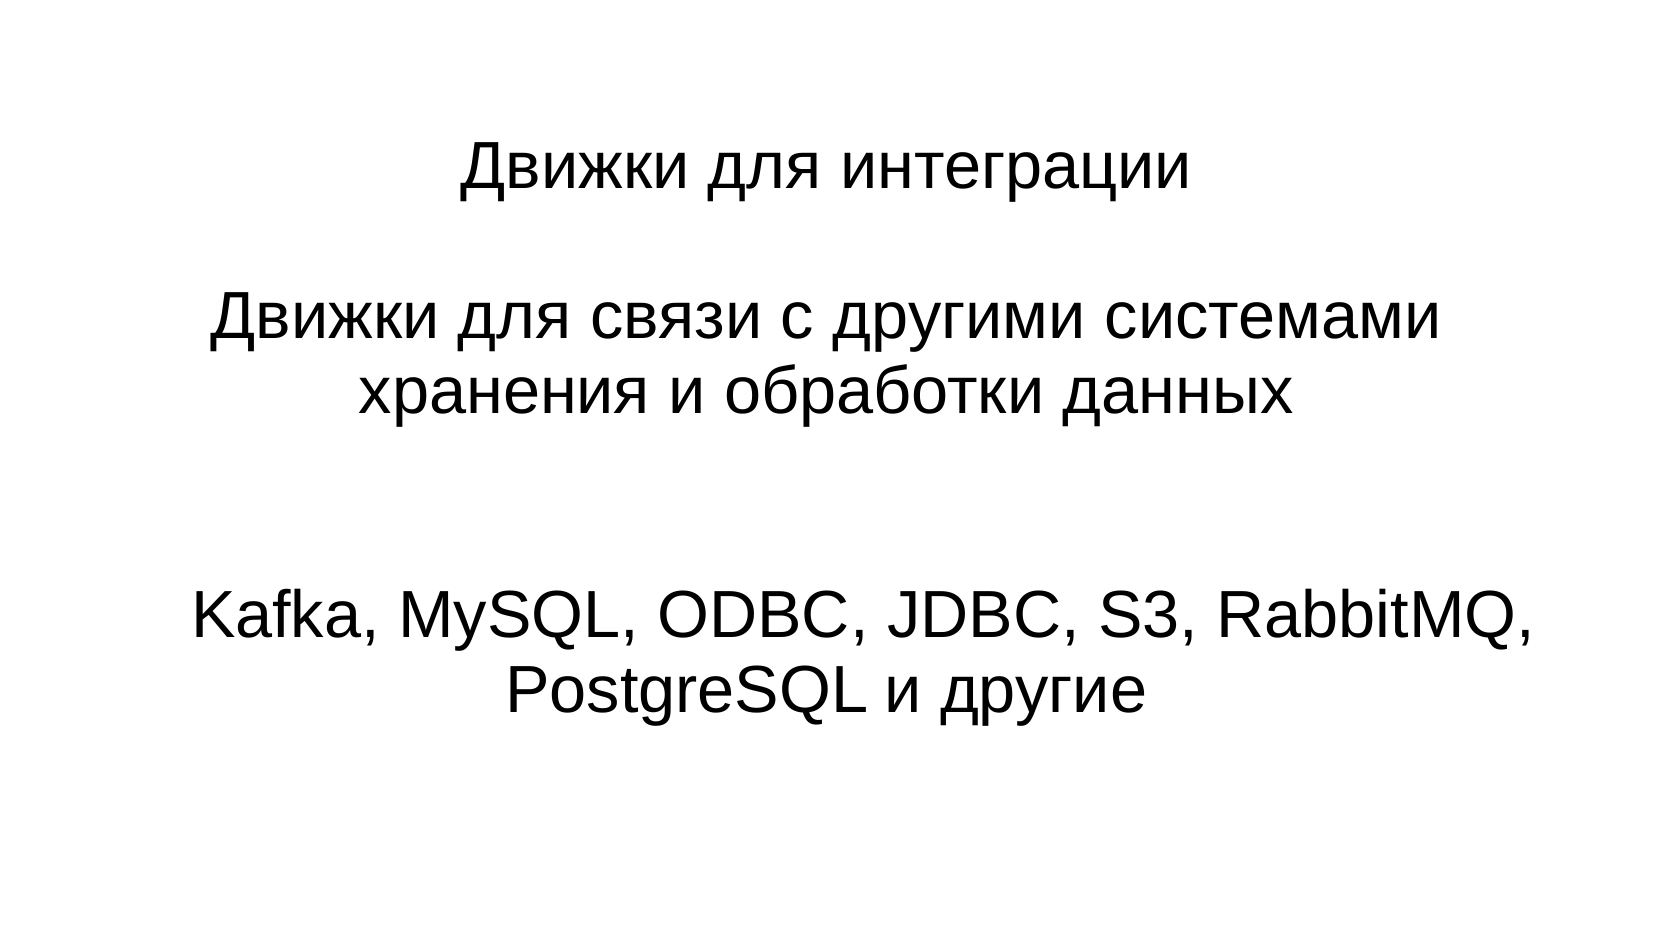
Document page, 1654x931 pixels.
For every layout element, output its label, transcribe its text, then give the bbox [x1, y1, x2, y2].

subtitle Движки для интеграции Движки для связи с другими системами хранения и обработки данных Kafka, MySQL, ODBC, JDBC, S3, RabbitMQ, PostgreSQL и другие [82, 90, 1571, 841]
